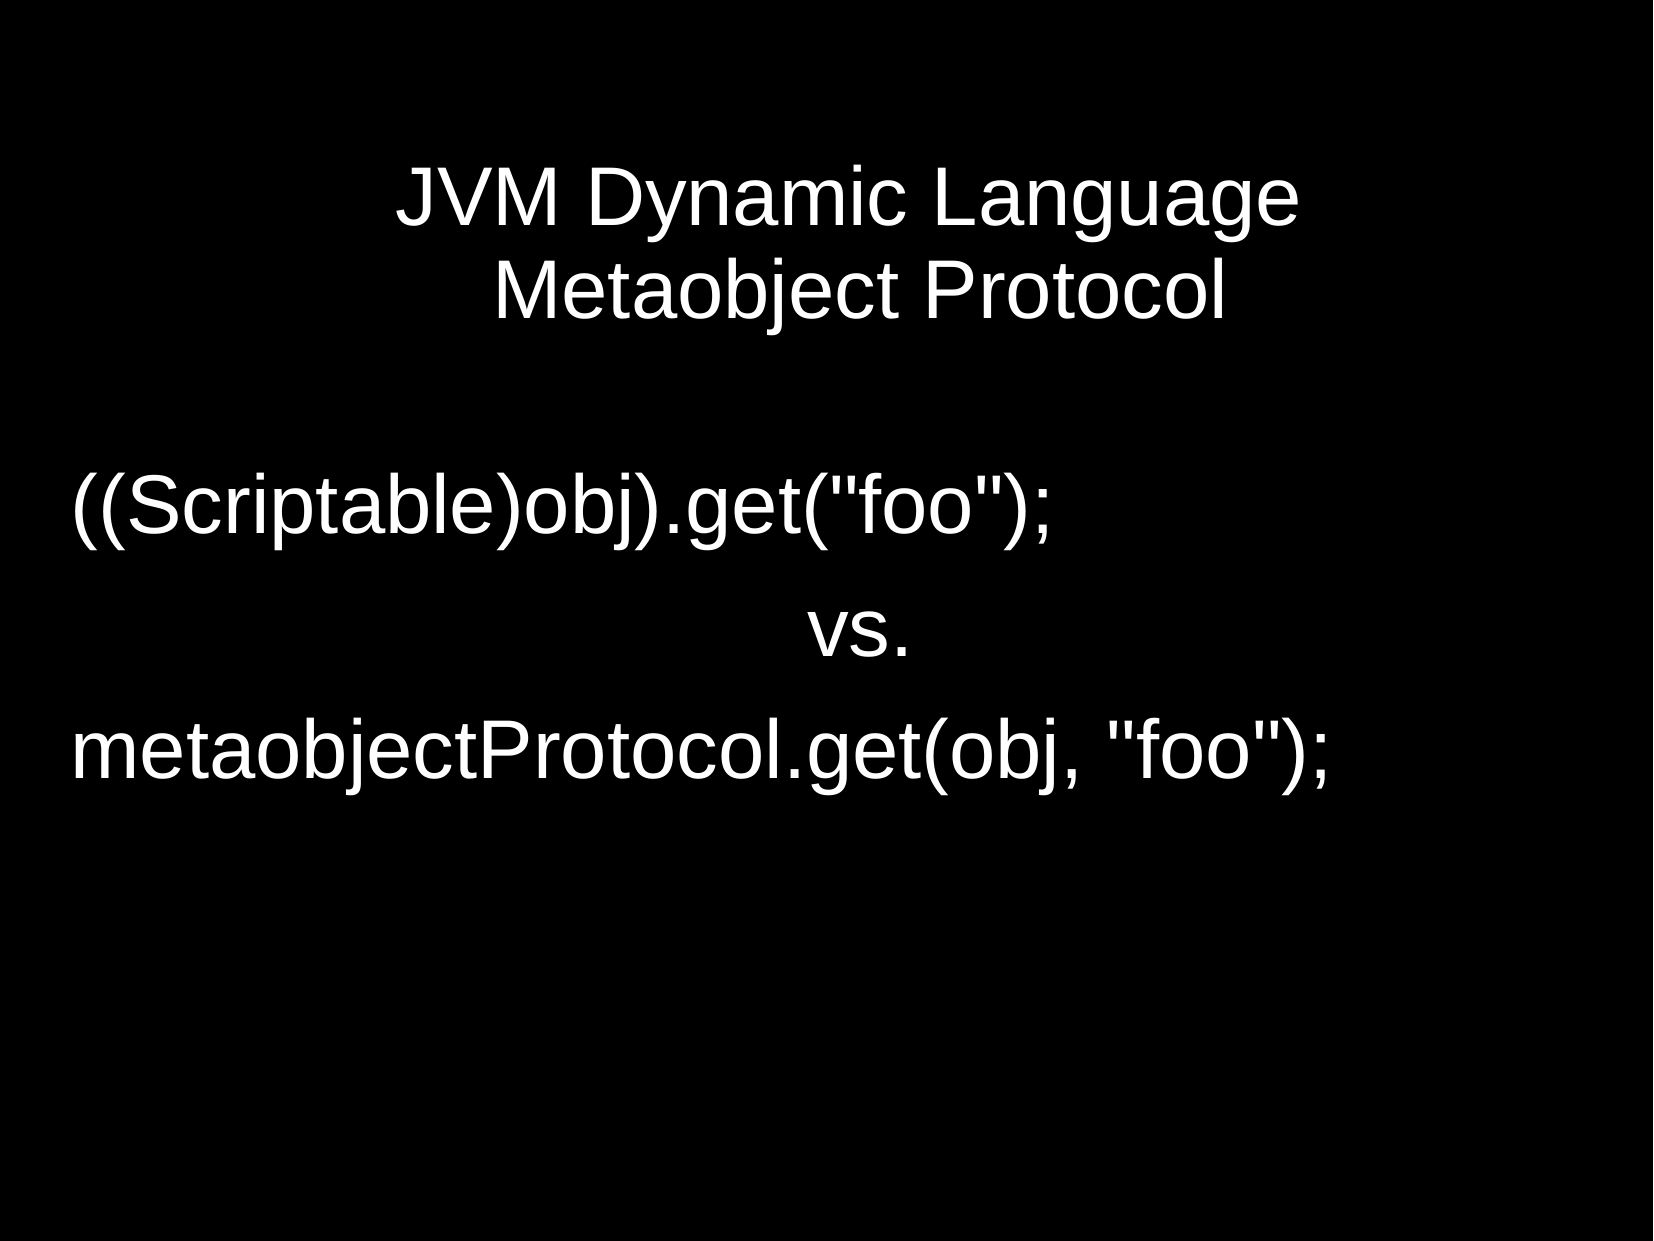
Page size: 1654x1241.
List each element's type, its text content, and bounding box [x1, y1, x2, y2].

list JVM Dynamic Language Metaobject Protocol ((Scriptable)obj).get("foo"); vs. metaobjectProtocol.get(obj, "foo"); [0, 150, 1651, 1095]
